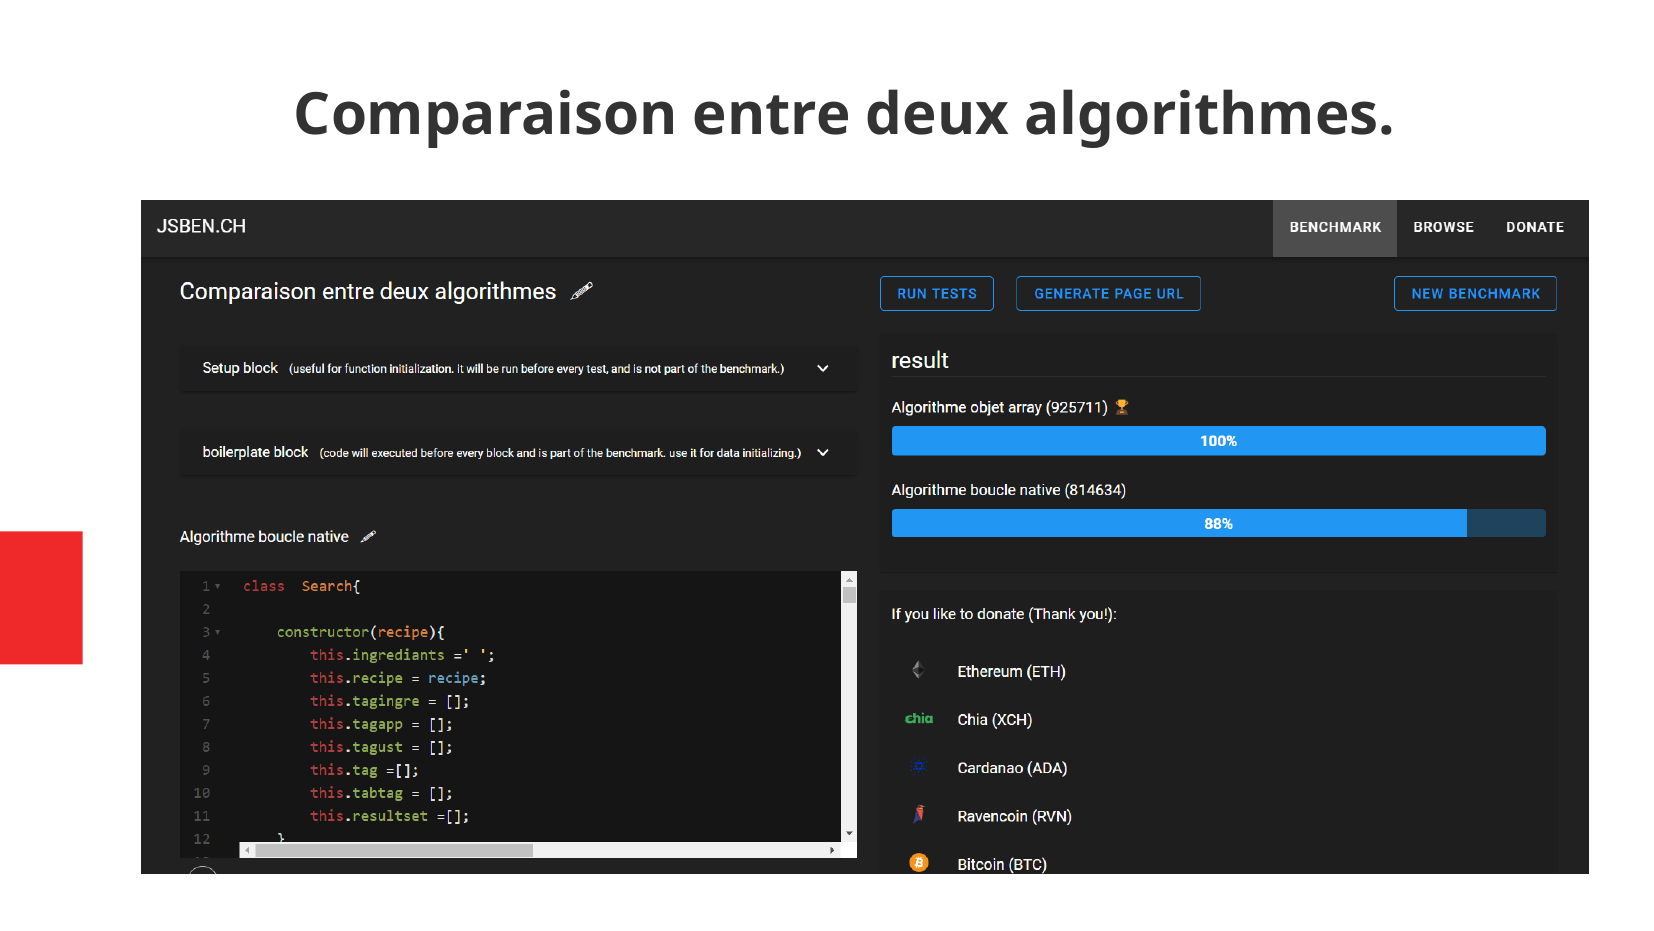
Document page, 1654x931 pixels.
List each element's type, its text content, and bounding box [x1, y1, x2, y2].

title Comparaison entre deux algorithmes. [141, 23, 1548, 200]
picture [141, 200, 1589, 875]
